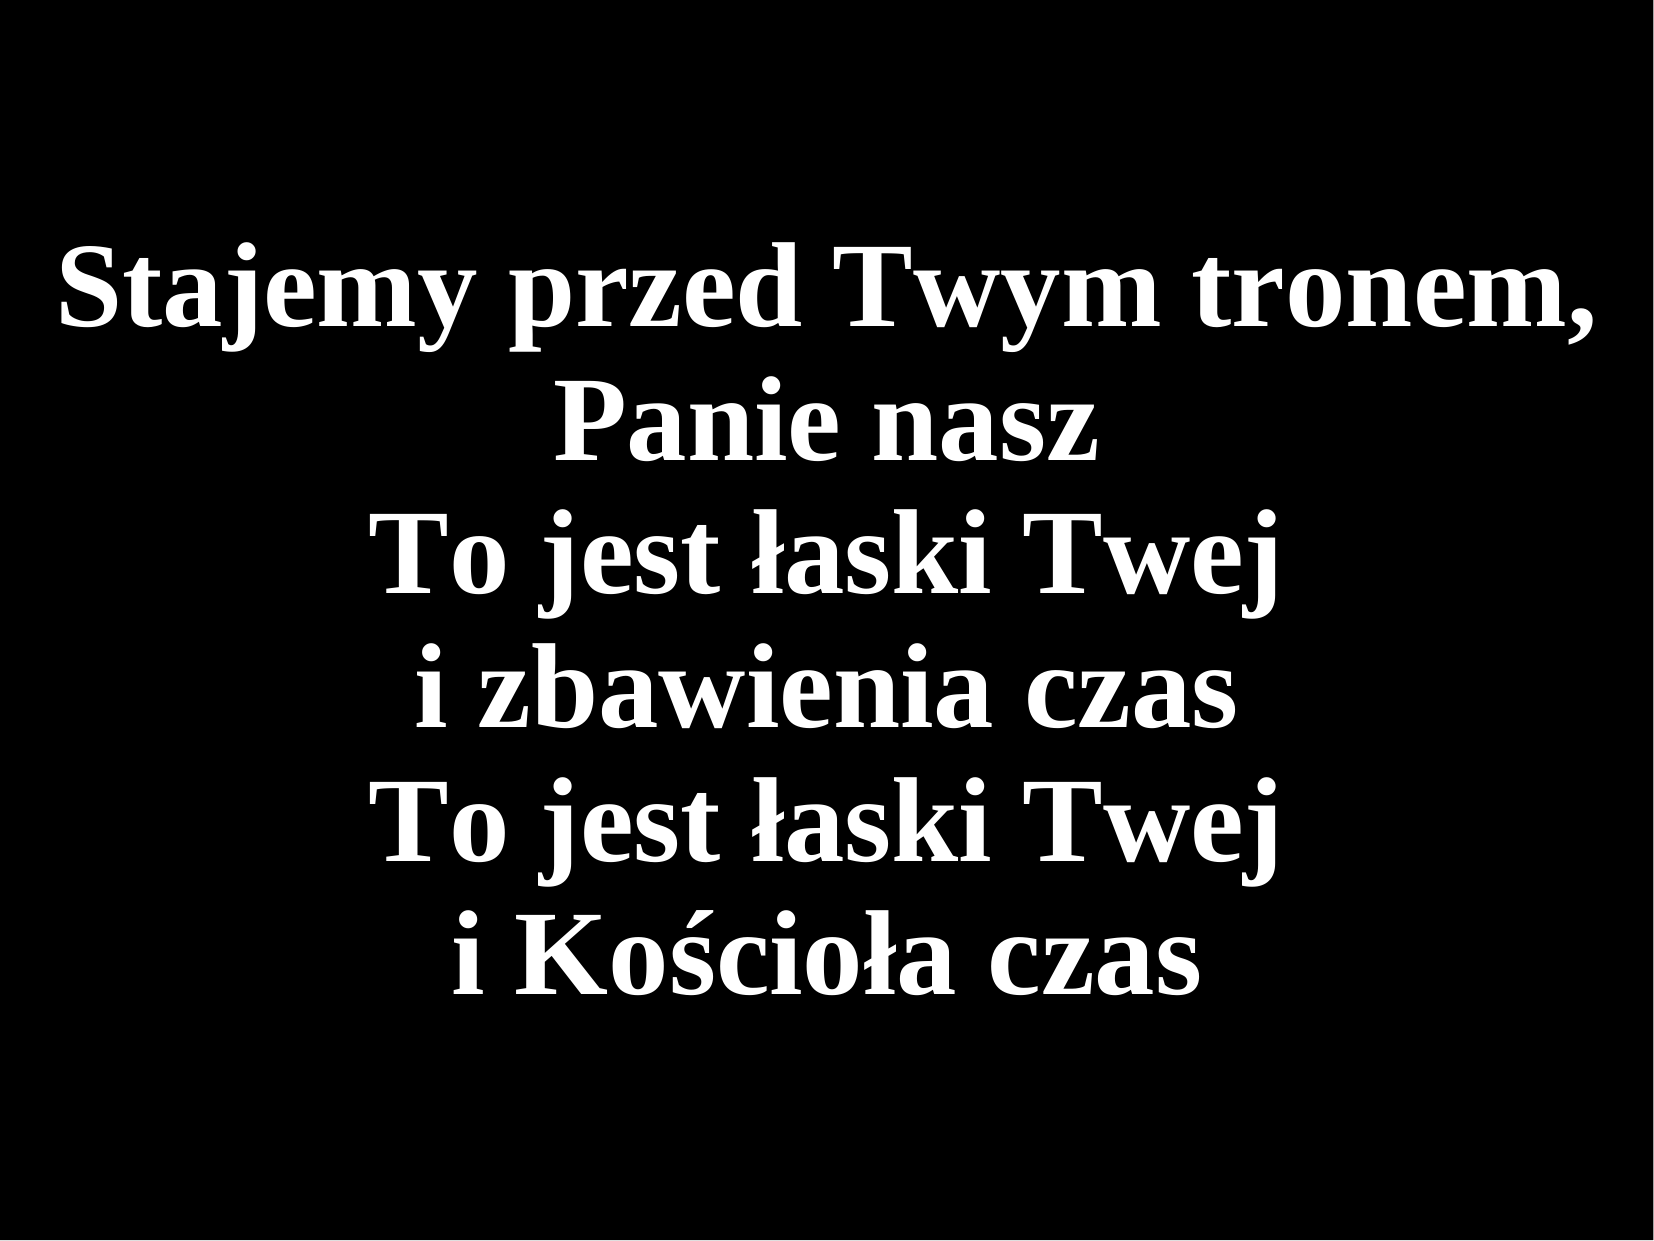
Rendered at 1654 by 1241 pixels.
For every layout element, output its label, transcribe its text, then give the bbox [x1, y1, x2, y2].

title Stajemy przed Twym tronem, Panie nasz To jest łaski Twej i zbawienia czas To jest łaski Twej i Kościoła czas [0, 0, 1654, 1241]
